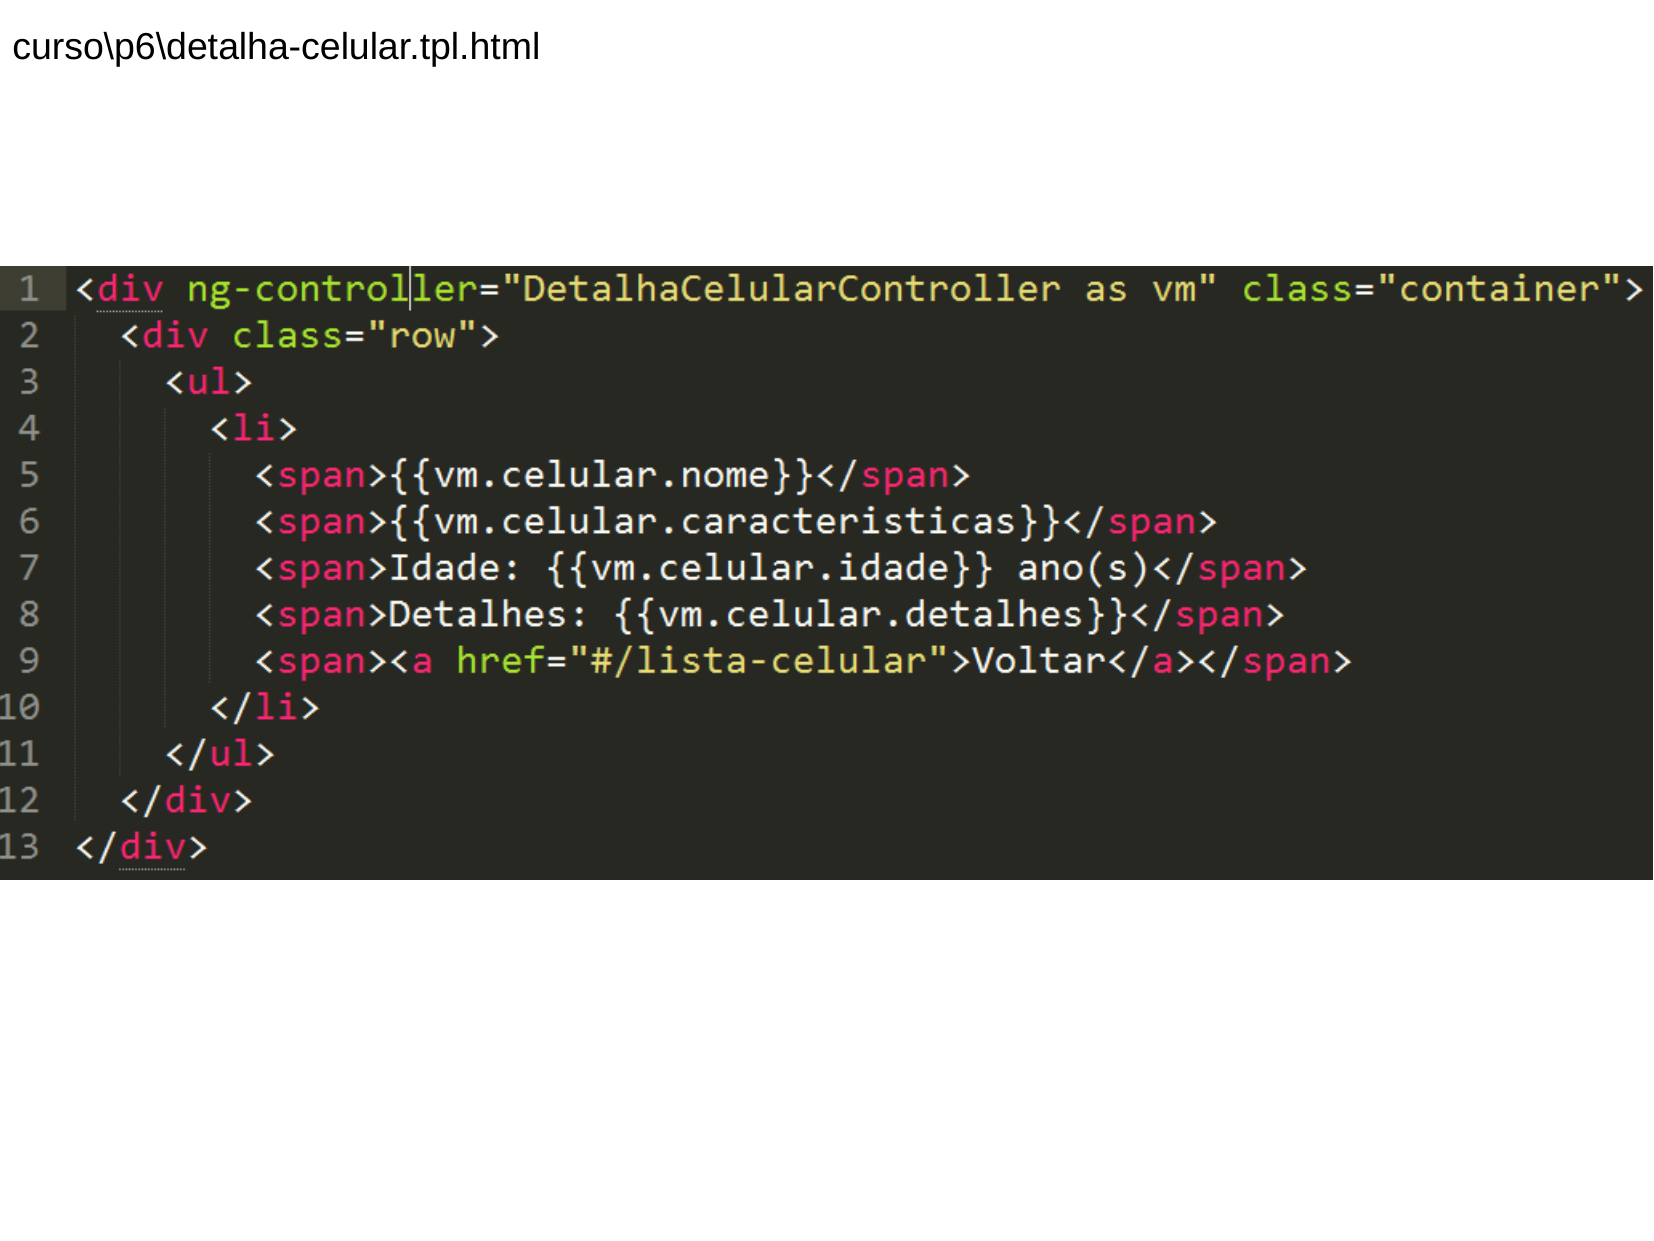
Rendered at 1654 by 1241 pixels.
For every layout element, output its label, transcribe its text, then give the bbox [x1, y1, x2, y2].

text_box curso\p6\detalha-celular.tpl.html [0, 18, 556, 76]
picture [0, 266, 1653, 880]
